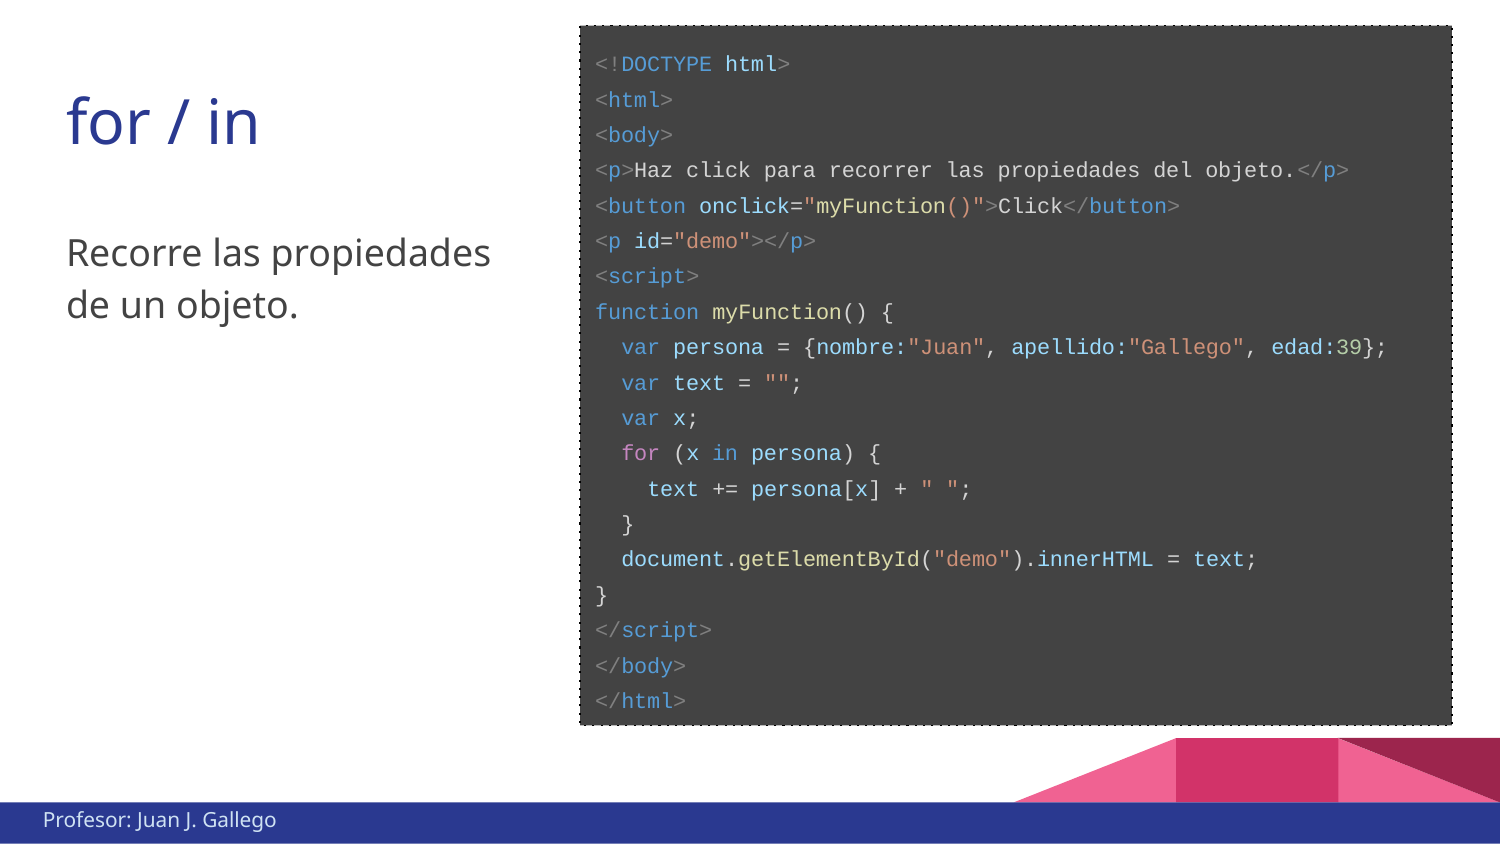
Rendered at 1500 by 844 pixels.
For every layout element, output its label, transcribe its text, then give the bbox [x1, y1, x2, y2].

title for / in [51, 67, 310, 167]
text_box <!DOCTYPE html> <html> <body> <p>Haz click para recorrer las propiedades del objeto.</p> <button onclick="myFunction()">Click</button> <p id="demo"></p> <script> function myFunction() { var persona = {nombre:"Juan", apellido:"Gallego", edad:39}; var text = ""; var x; for (x in persona) { text += persona[x] + " "; } document.getElementById("demo").innerHTML = text; } </script> </body> </html> [580, 25, 1452, 726]
list Recorre las propiedades de un objeto. [51, 207, 544, 370]
